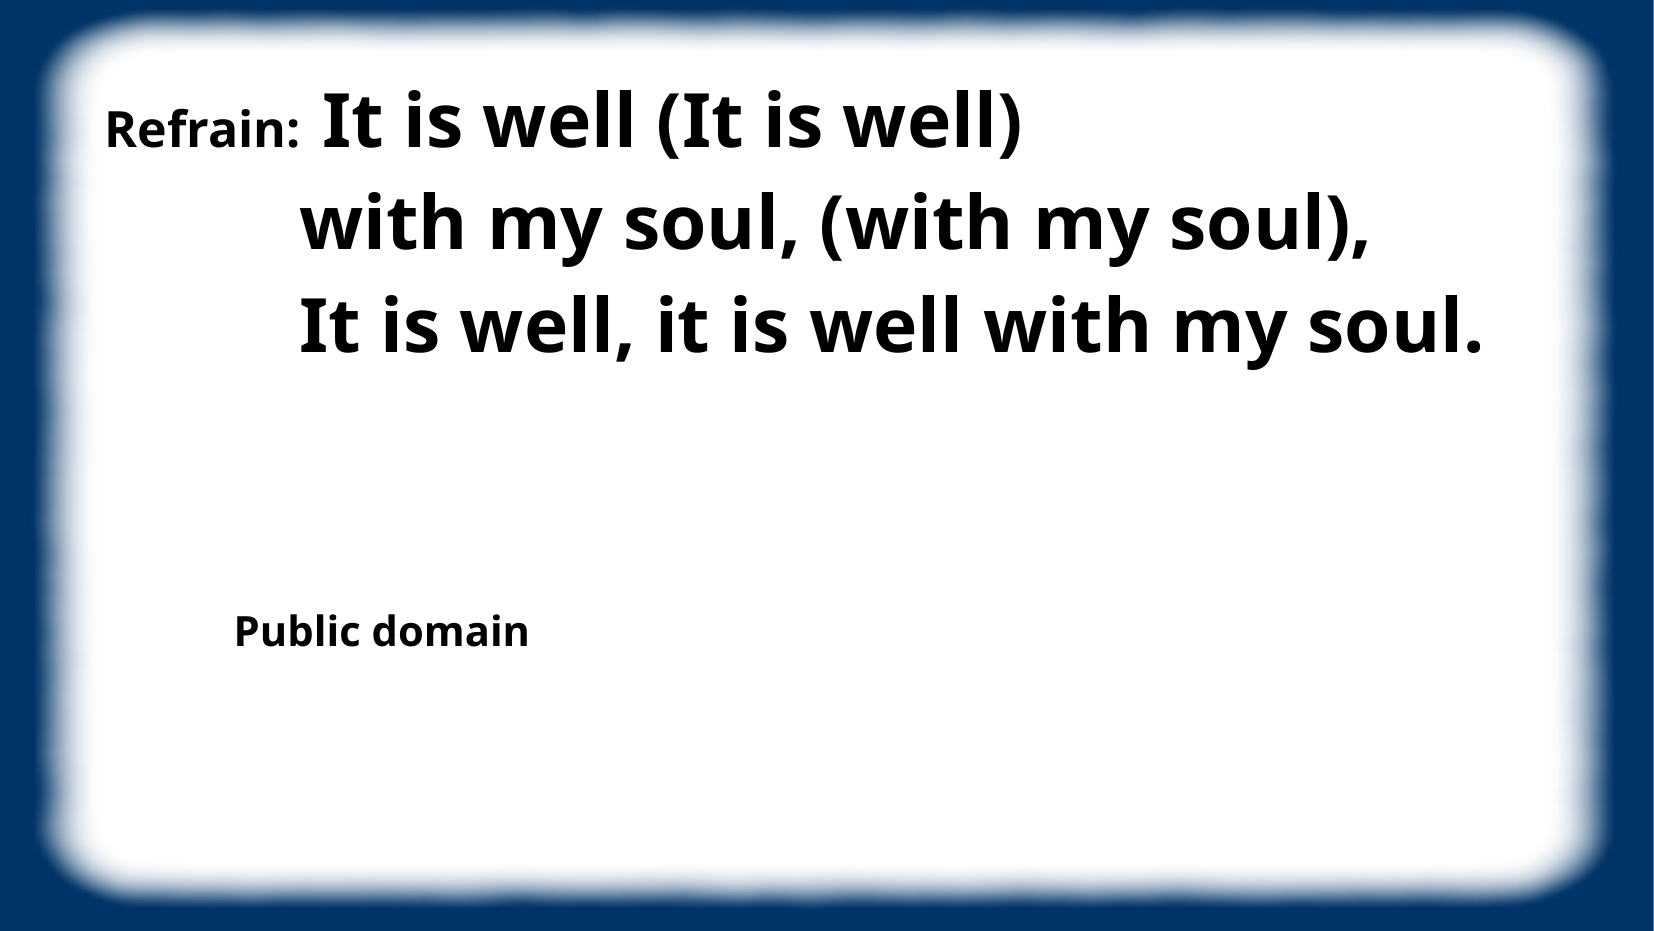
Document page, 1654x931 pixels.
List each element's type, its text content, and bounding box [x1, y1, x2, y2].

text_box Refrain: It is well (It is well) with my soul, (with my soul), It is well, it is well with my soul. Public domain [90, 60, 1546, 652]
picture [0, 0, 1654, 931]
